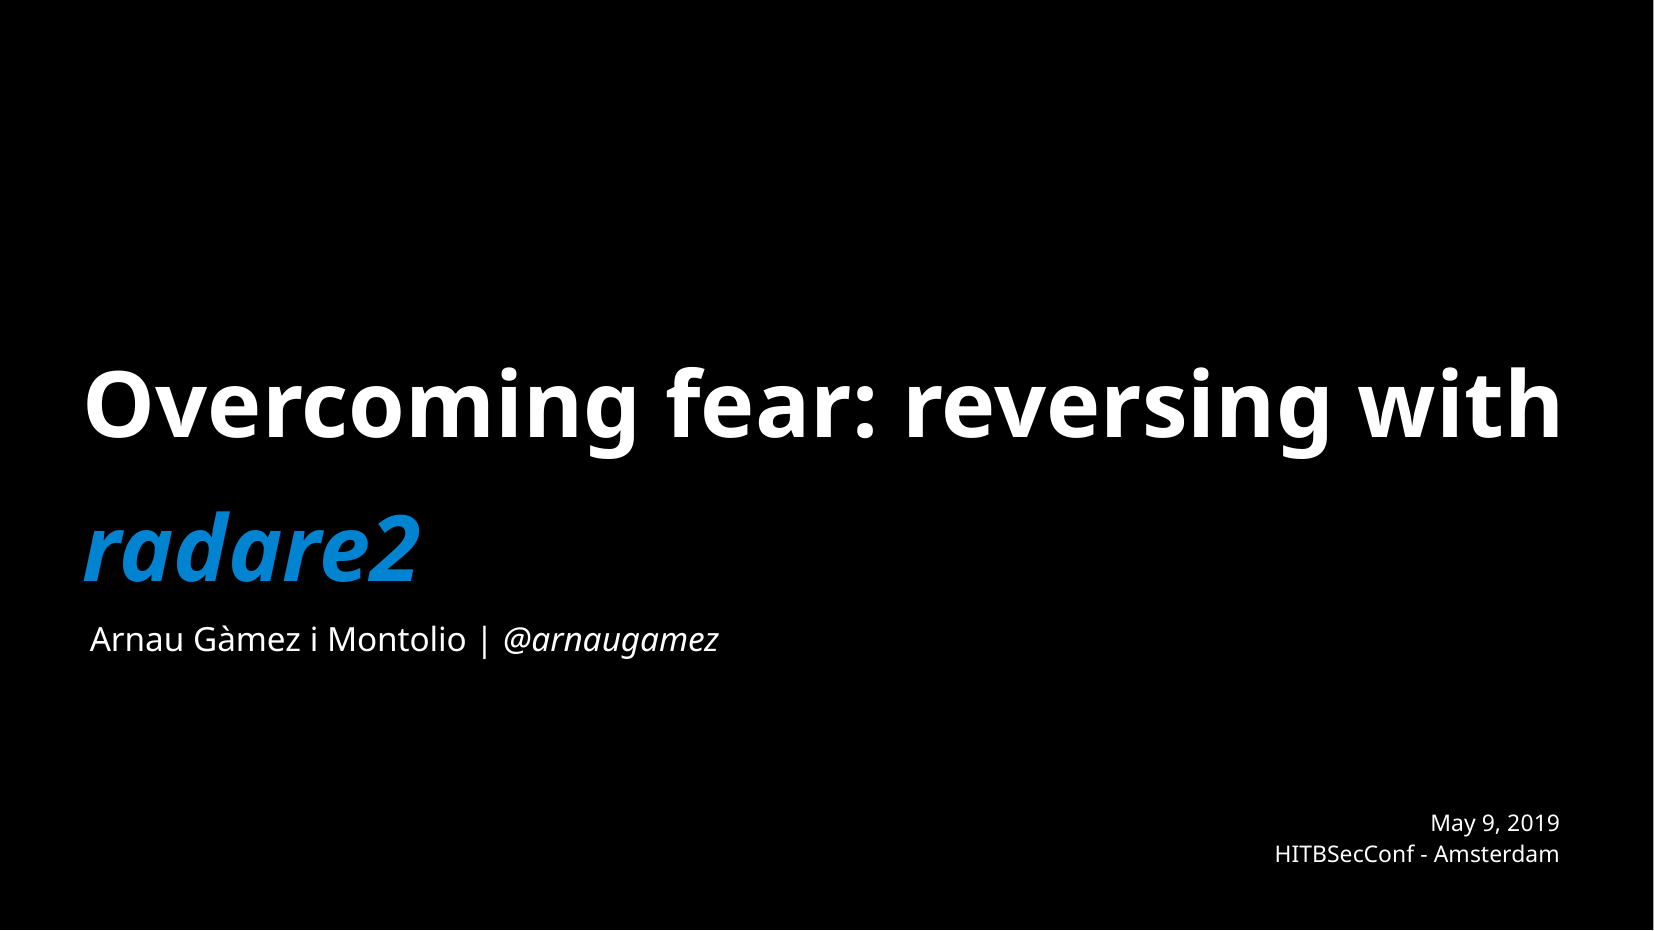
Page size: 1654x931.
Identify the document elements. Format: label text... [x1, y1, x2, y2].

text_box Arnau Gàmez i Montolio | @arnaugamez [75, 601, 766, 720]
text_box May 9, 2019 HITBSecConf - Amsterdam [1053, 794, 1576, 877]
title Overcoming fear: reversing with radare2 [82, 296, 1571, 634]
